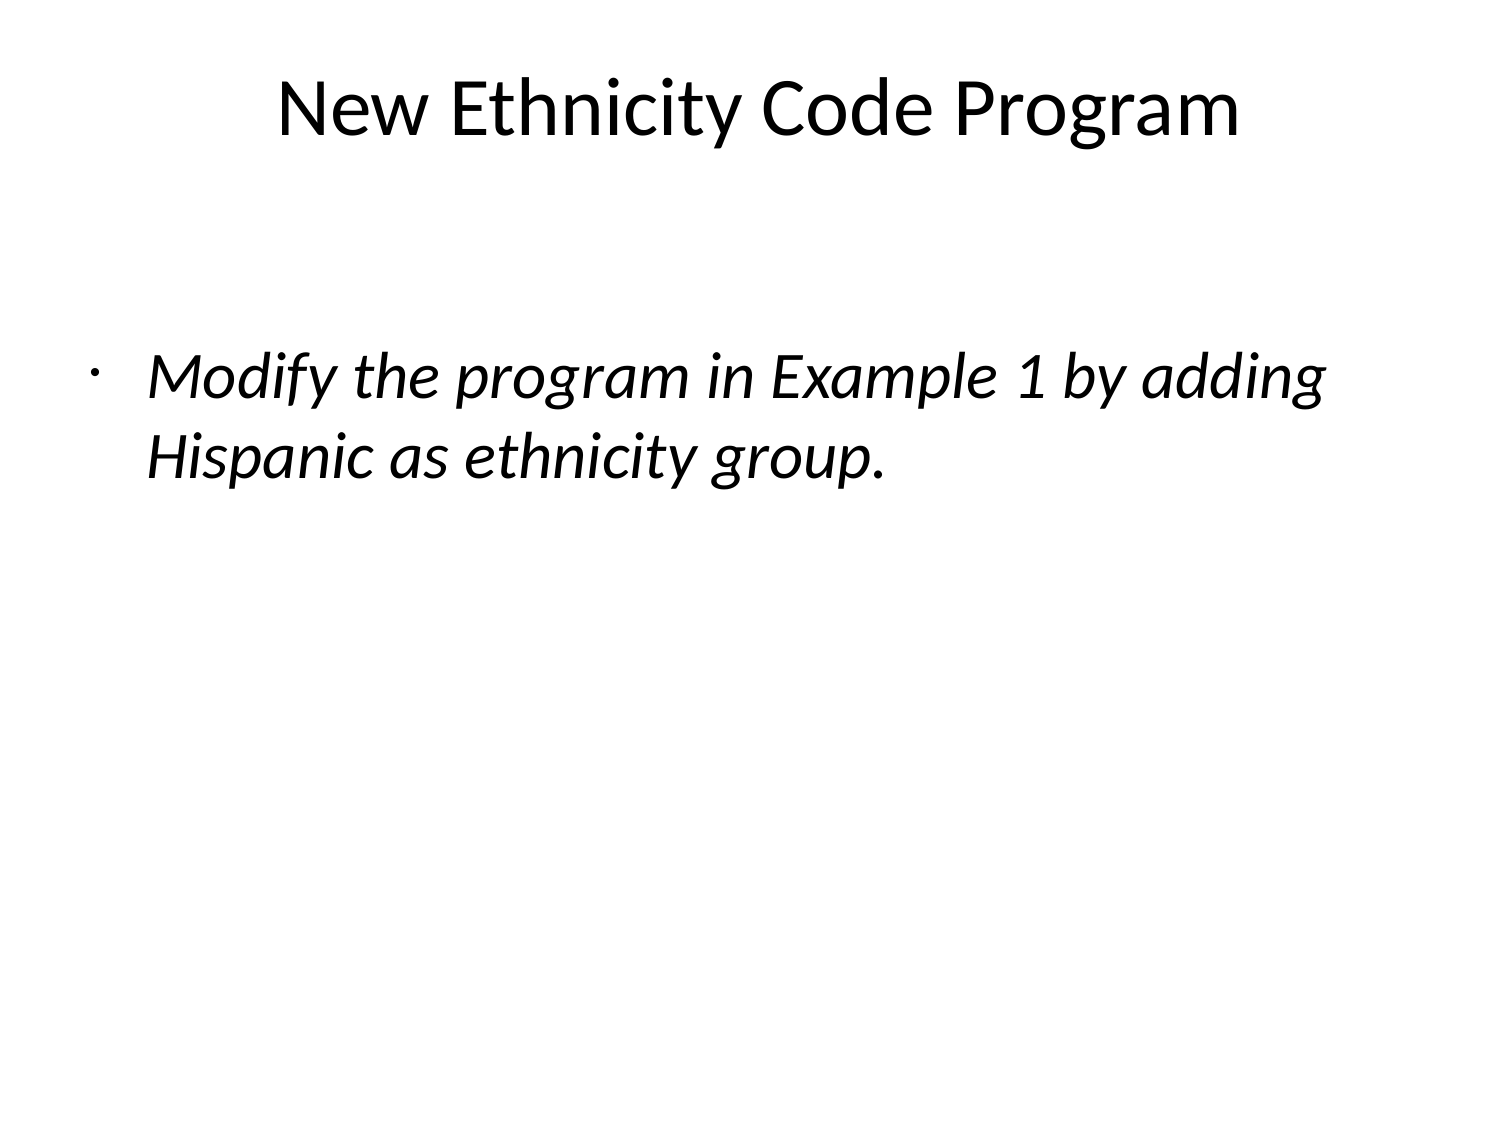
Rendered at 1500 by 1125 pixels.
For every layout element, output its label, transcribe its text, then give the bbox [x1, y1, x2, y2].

title New Ethnicity Code Program [75, 45, 1425, 233]
list Modify the program in Example 1 by adding Hispanic as ethnicity group. [75, 324, 1450, 1005]
